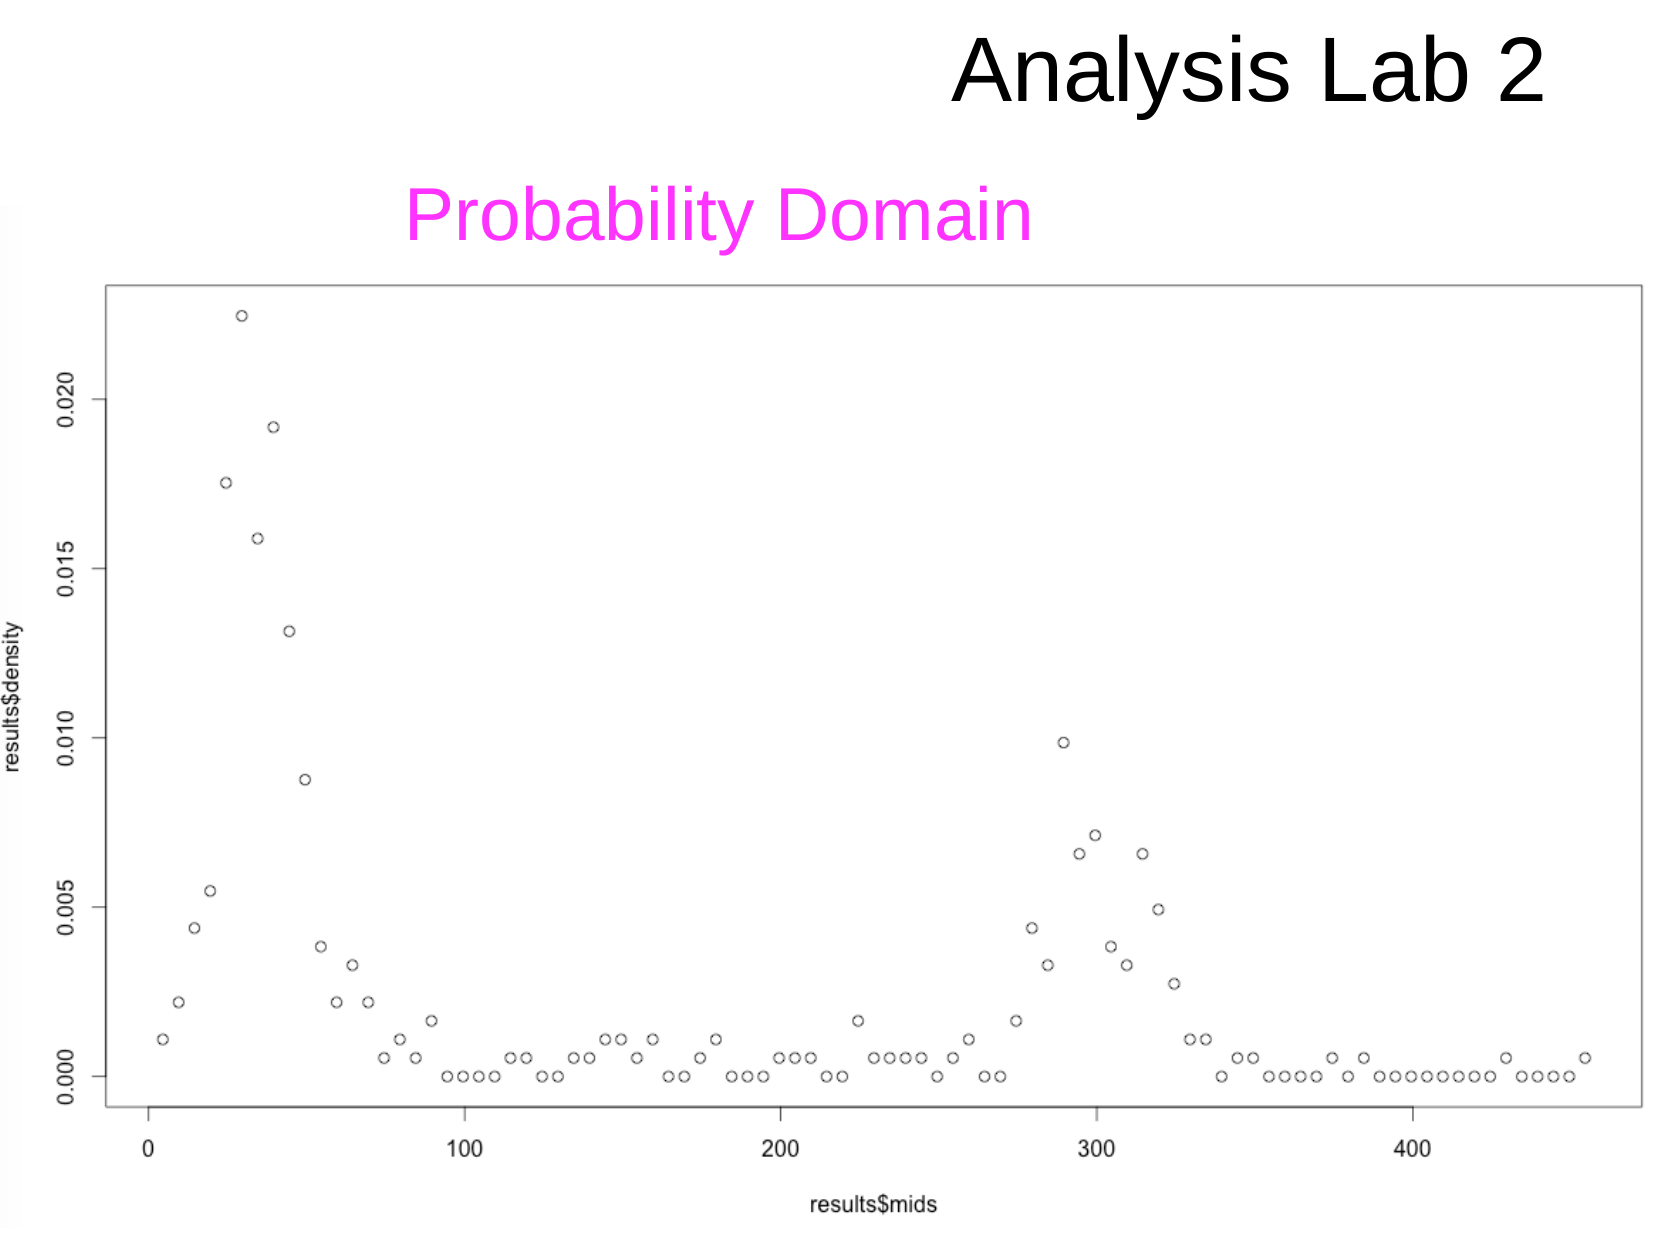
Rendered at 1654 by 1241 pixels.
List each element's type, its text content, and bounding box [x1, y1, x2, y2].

picture [0, 205, 1654, 1228]
title Analysis Lab 2 [60, 0, 1549, 173]
text_box Probability Domain [390, 165, 1276, 306]
